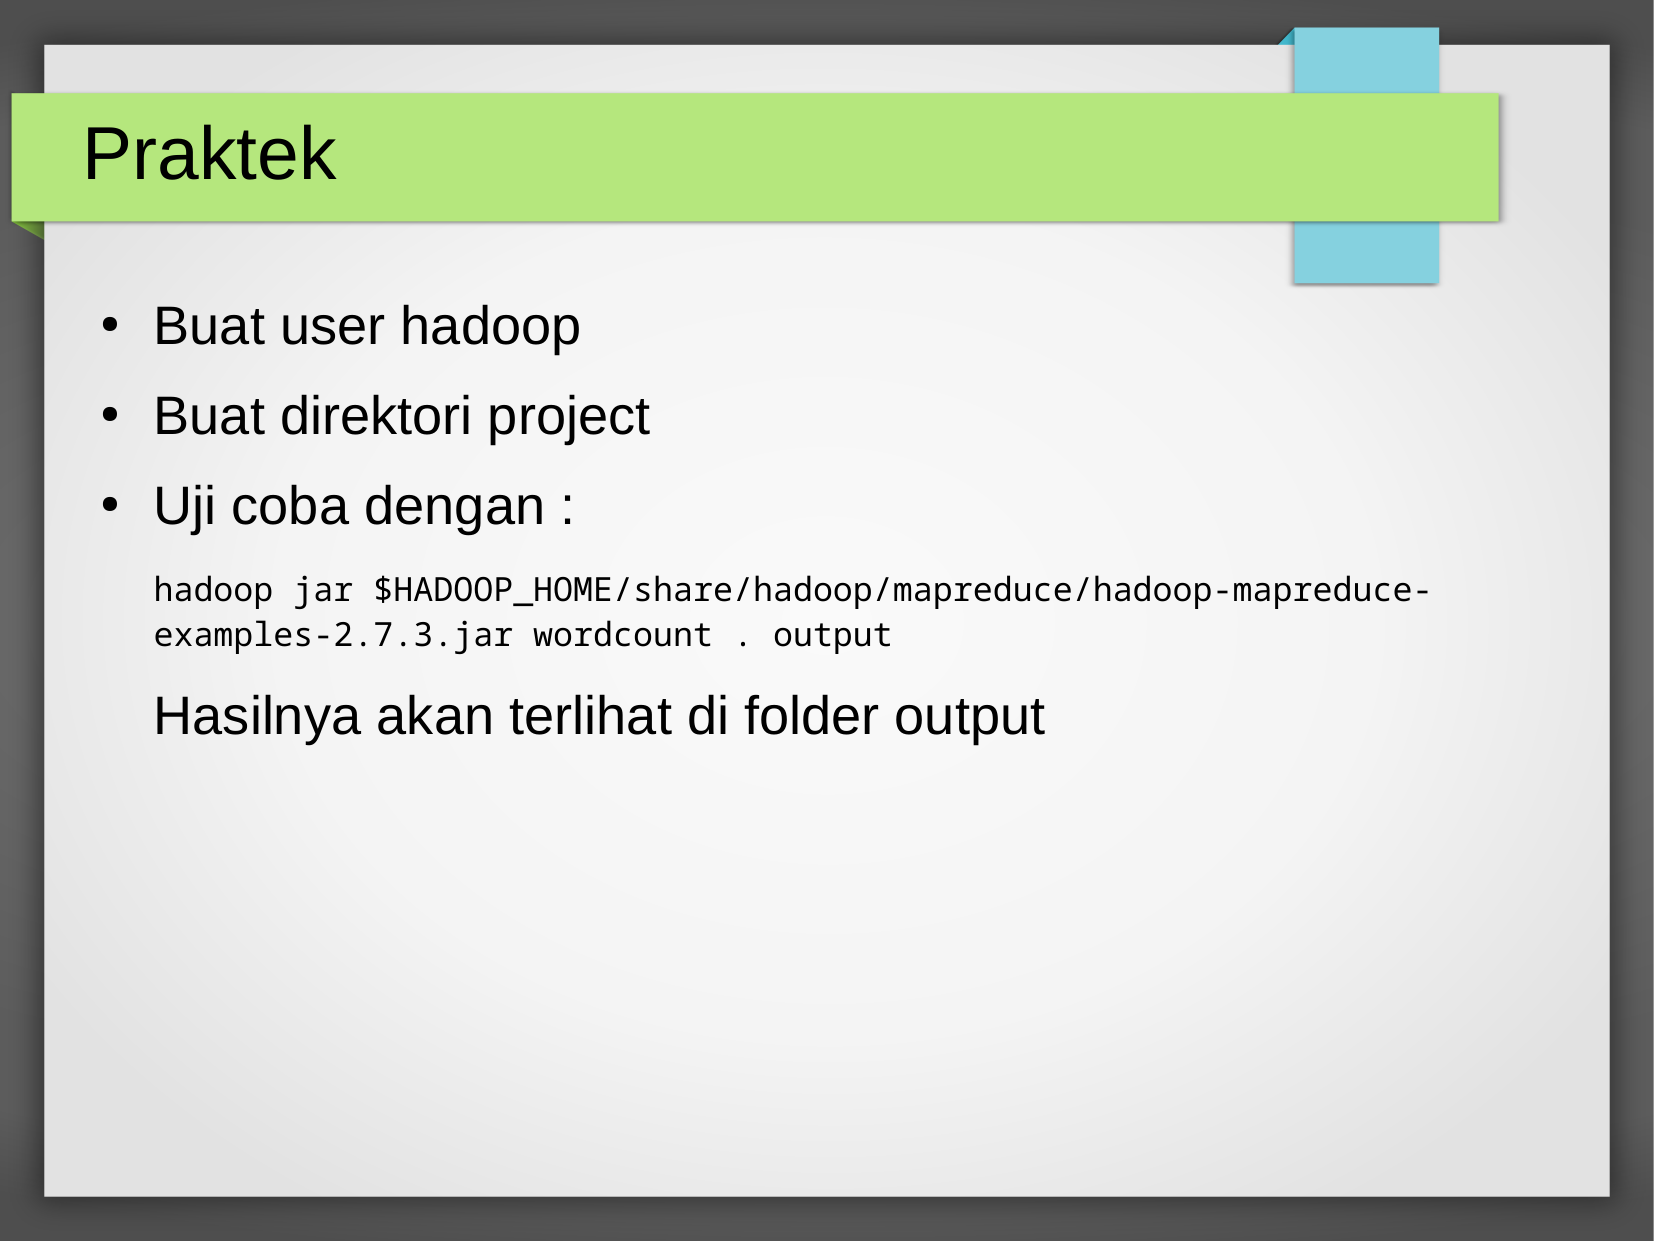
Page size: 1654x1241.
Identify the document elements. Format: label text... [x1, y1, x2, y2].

title Praktek [82, 94, 1264, 213]
picture [0, 0, 1654, 1241]
list Buat user hadoop Buat direktori project Uji coba dengan : hadoop jar $HADOOP_HOME/share/hadoop/mapreduce/hadoop-mapreduce-examples-2.7.3.jar wordcount . output Hasilnya akan terlihat di folder output [82, 295, 1571, 1015]
